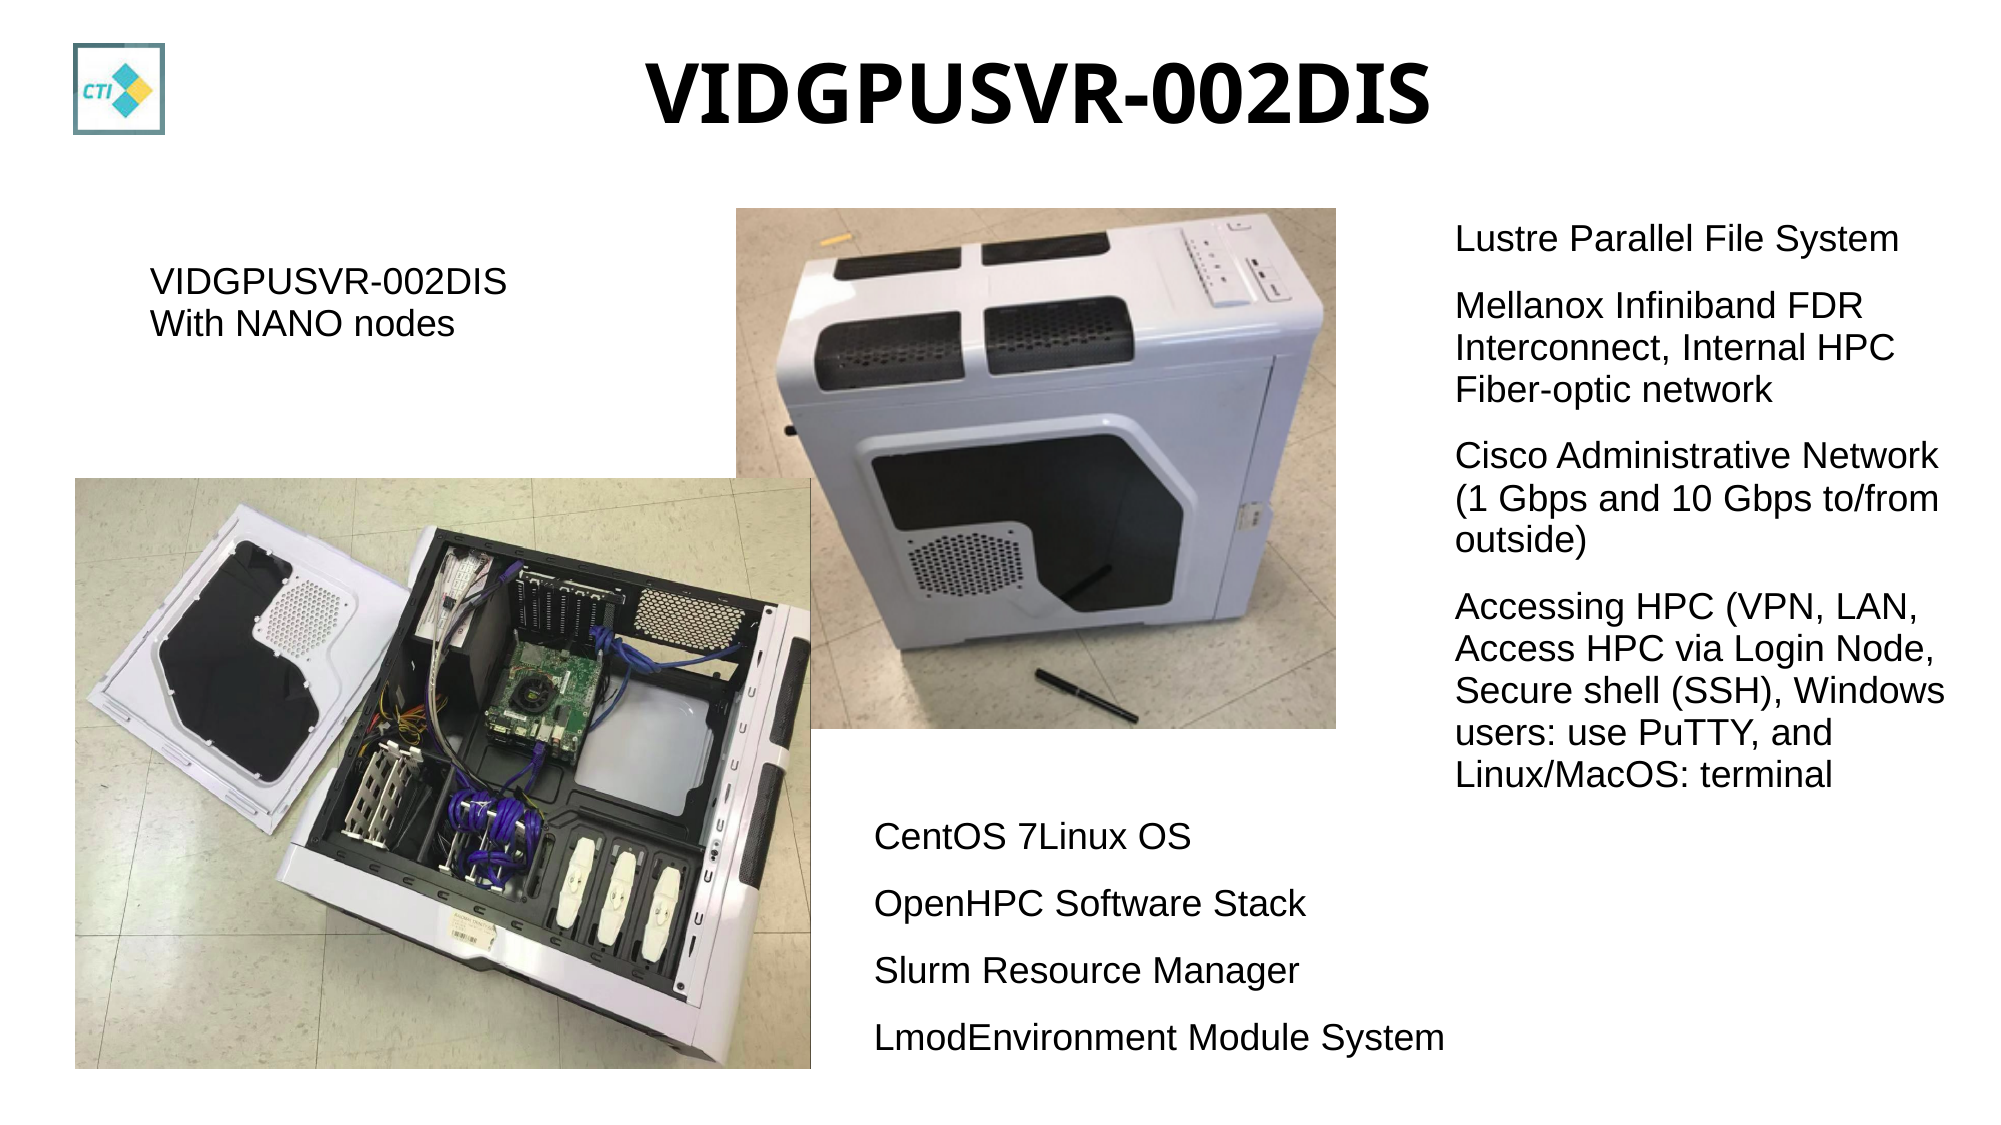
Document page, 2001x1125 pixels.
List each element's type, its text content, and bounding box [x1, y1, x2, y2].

picture [73, 43, 165, 135]
text_box VIDGPUSVR-002DIS With NANO nodes [135, 253, 631, 353]
picture [75, 208, 1336, 1069]
title VIDGPUSVR-002DIS [300, 30, 1801, 148]
text_box Lustre Parallel File System Mellanox Infiniband FDR Interconnect, Internal HPC Fiber-optic network Cisco Administrative Network (1 Gbps and 10 Gbps to/from outside) Accessing HPC (VPN, LAN, Access HPC via Login Node, Secure shell (SSH), Windows users: use PuTTY, and Linux/MacOS: terminal [1440, 210, 1981, 870]
text_box CentOS 7Linux OS OpenHPC Software Stack Slurm Resource Manager LmodEnvironment Module System [859, 808, 1486, 1066]
